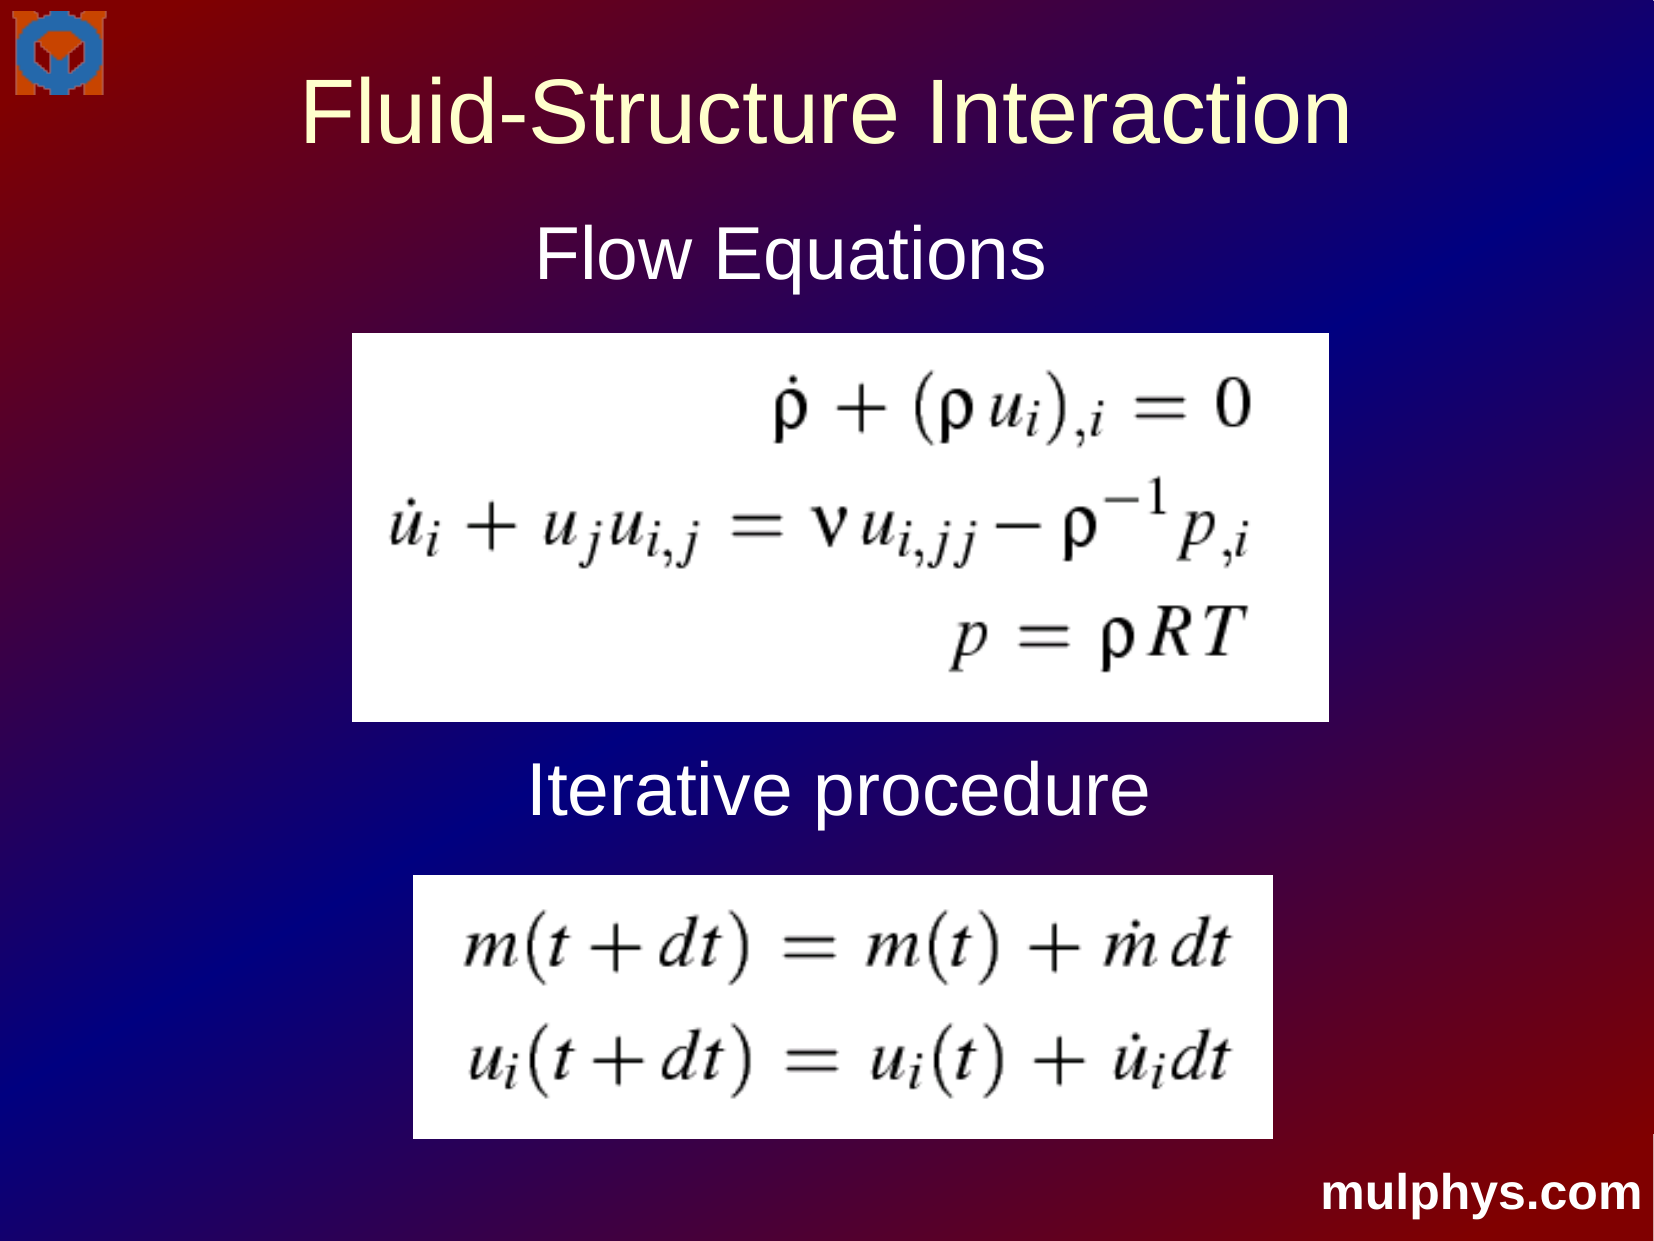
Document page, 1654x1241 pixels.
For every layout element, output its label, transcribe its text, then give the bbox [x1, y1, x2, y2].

text_box Flow Equations [534, 211, 1235, 305]
text_box mulphys.com [1320, 1164, 1643, 1230]
text_box Iterative procedure [526, 747, 1153, 841]
picture [413, 875, 1273, 1139]
picture [11, 11, 110, 95]
picture [352, 333, 1329, 722]
title Fluid-Structure Interaction [121, 8, 1534, 216]
